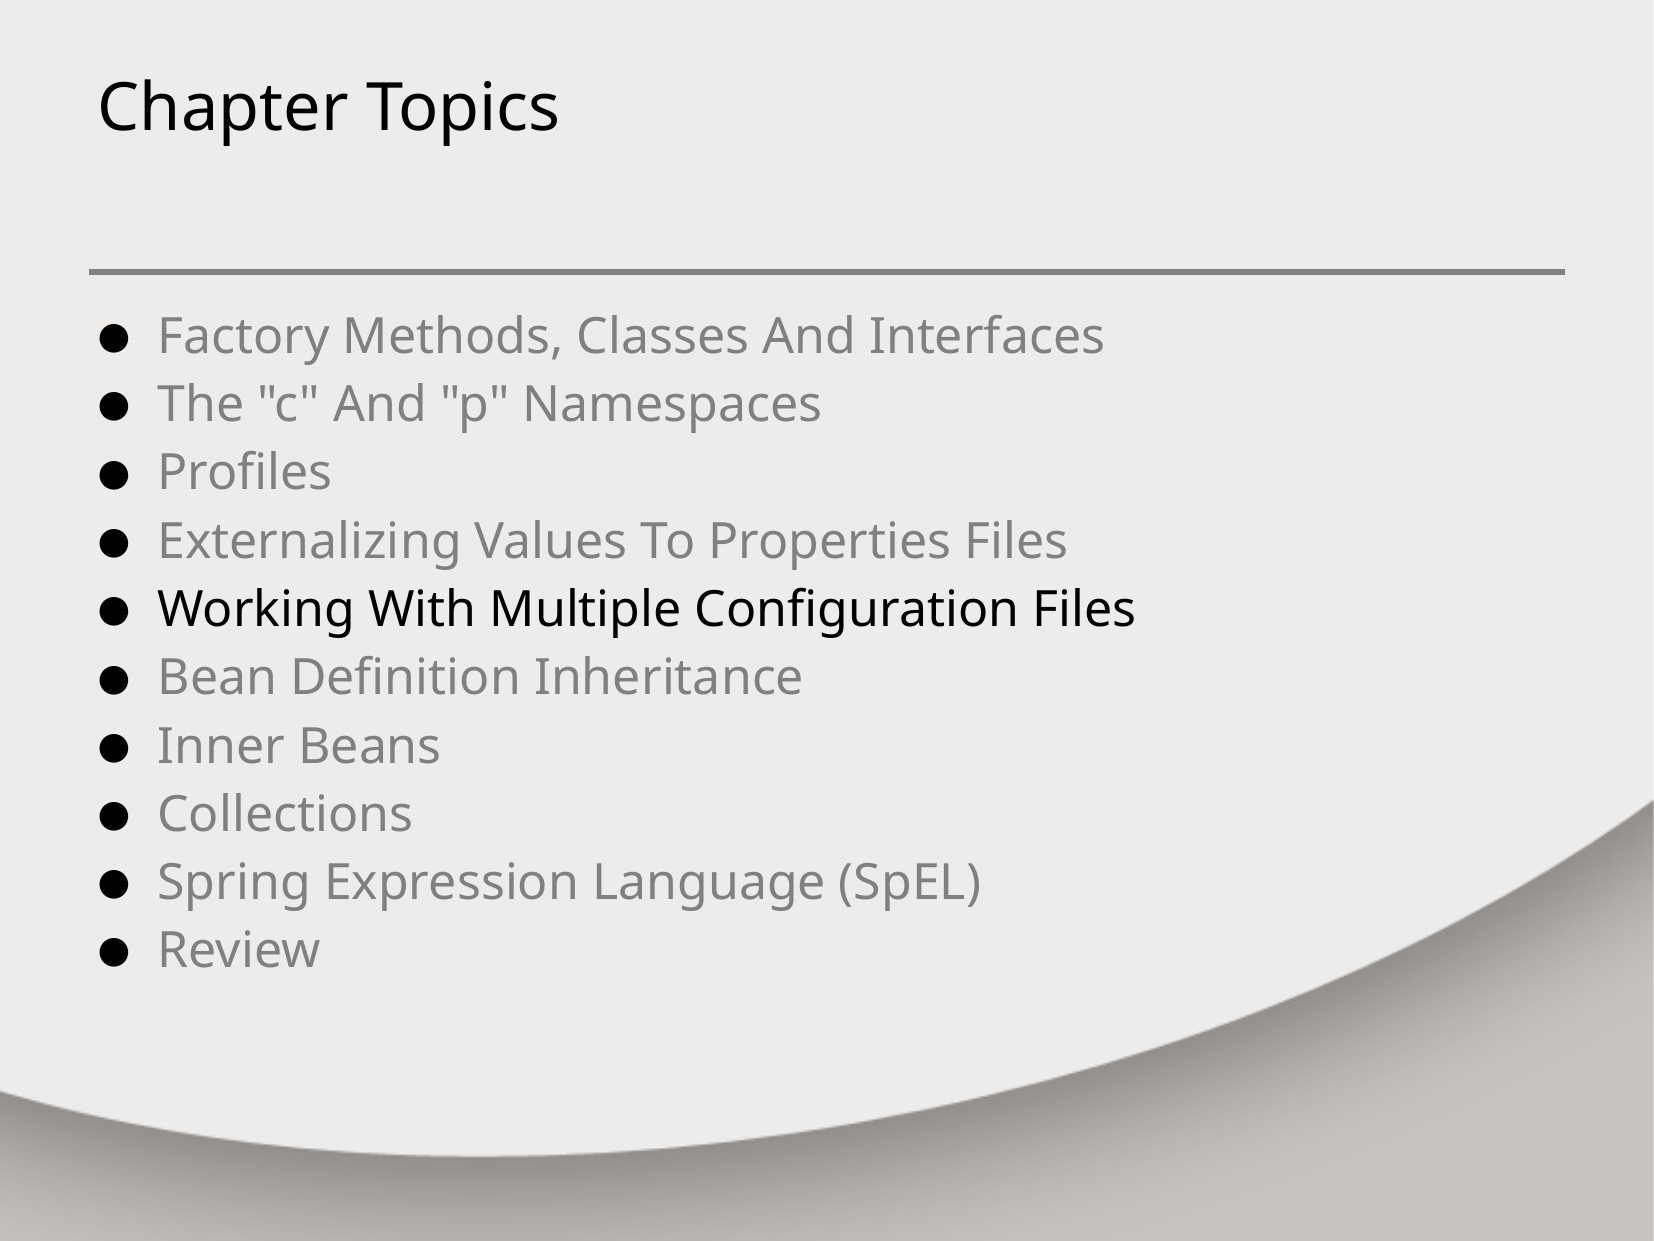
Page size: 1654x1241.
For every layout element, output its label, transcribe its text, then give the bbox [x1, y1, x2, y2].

picture [0, 0, 1654, 1241]
title Chapter Topics [97, 75, 1561, 226]
list Factory Methods, Classes And Interfaces The "c" And "p" Namespaces Profiles Externalizing Values To Properties Files Working With Multiple Configuration Files Bean Definition Inheritance Inner Beans Collections Spring Expression Language (SpEL) Review [97, 300, 1561, 1163]
